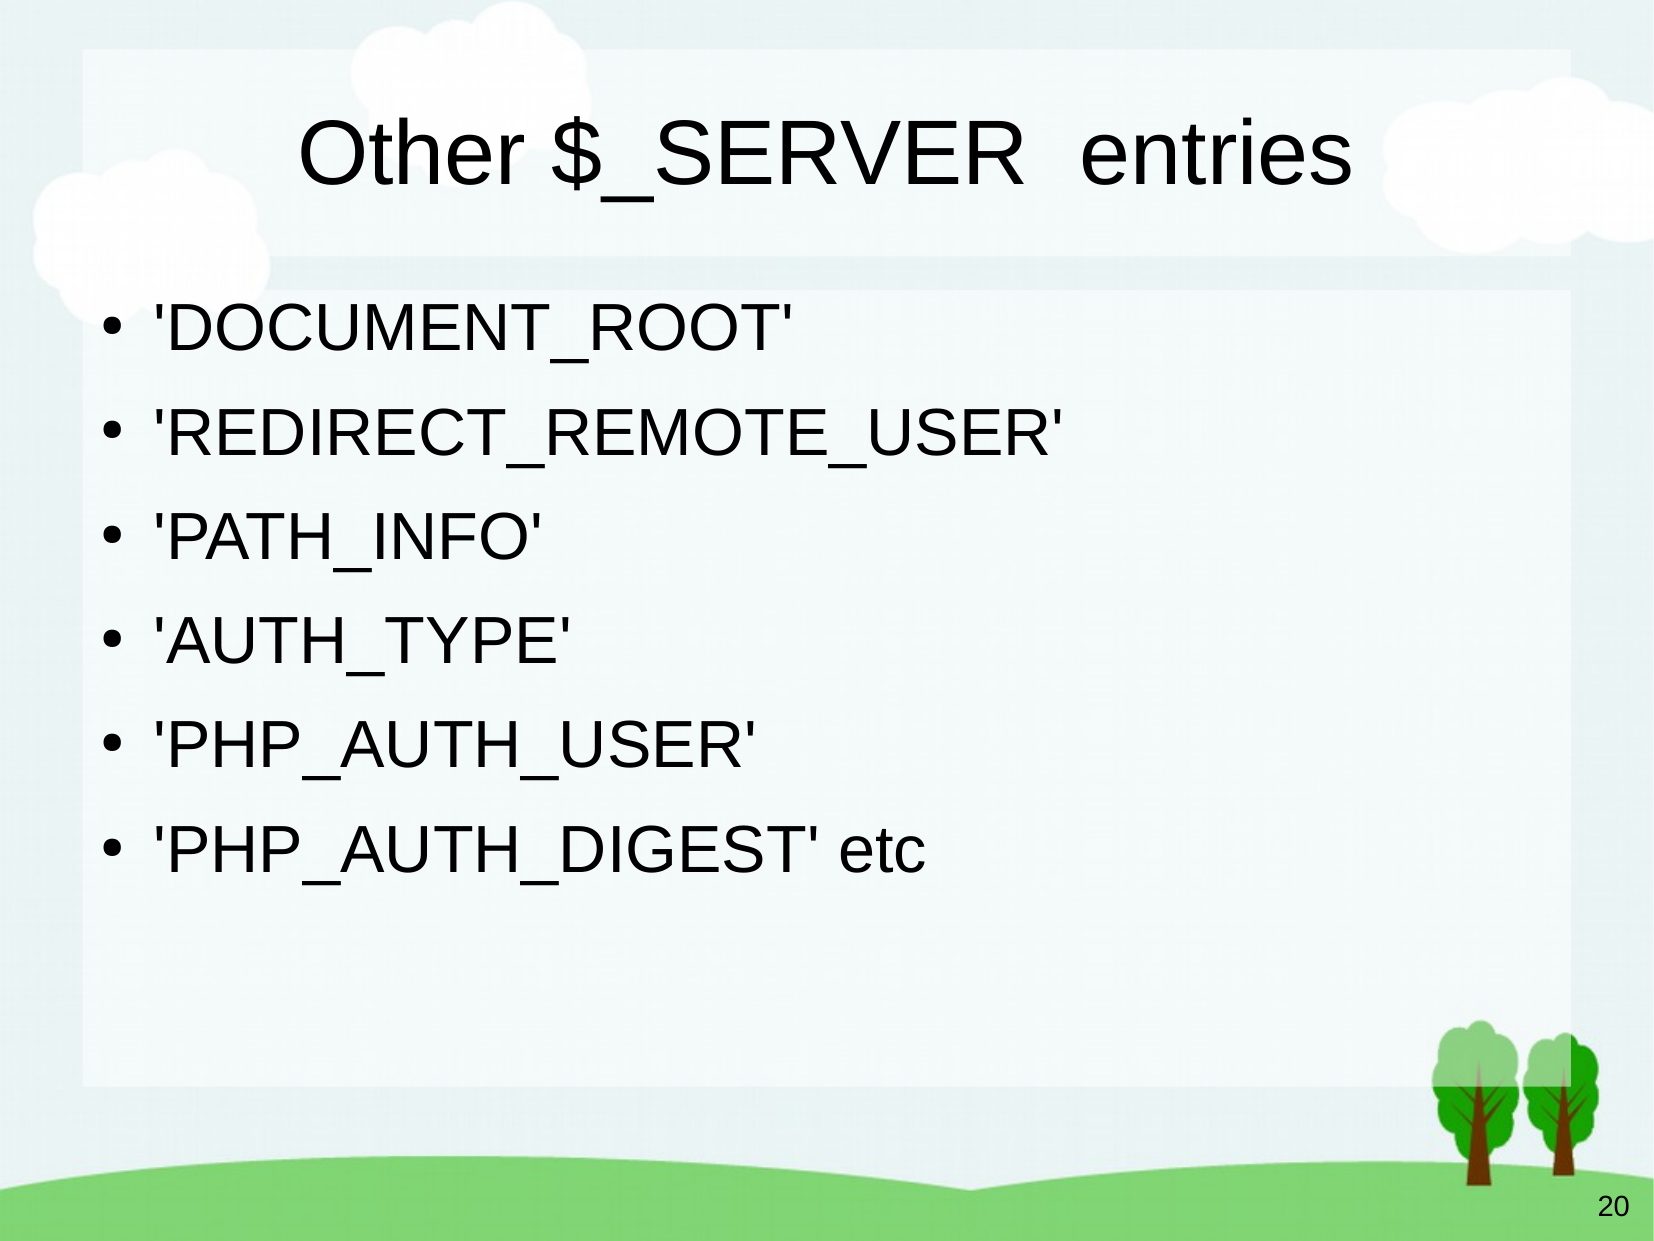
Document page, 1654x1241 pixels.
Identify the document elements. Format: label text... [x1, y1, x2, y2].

list 'DOCUMENT_ROOT' 'REDIRECT_REMOTE_USER' 'PATH_INFO' 'AUTH_TYPE' 'PHP_AUTH_USER' 'PHP_AUTH_DIGEST' etc [82, 290, 1571, 1087]
title Other $_SERVER entries [82, 49, 1571, 257]
picture [0, 0, 1654, 1241]
